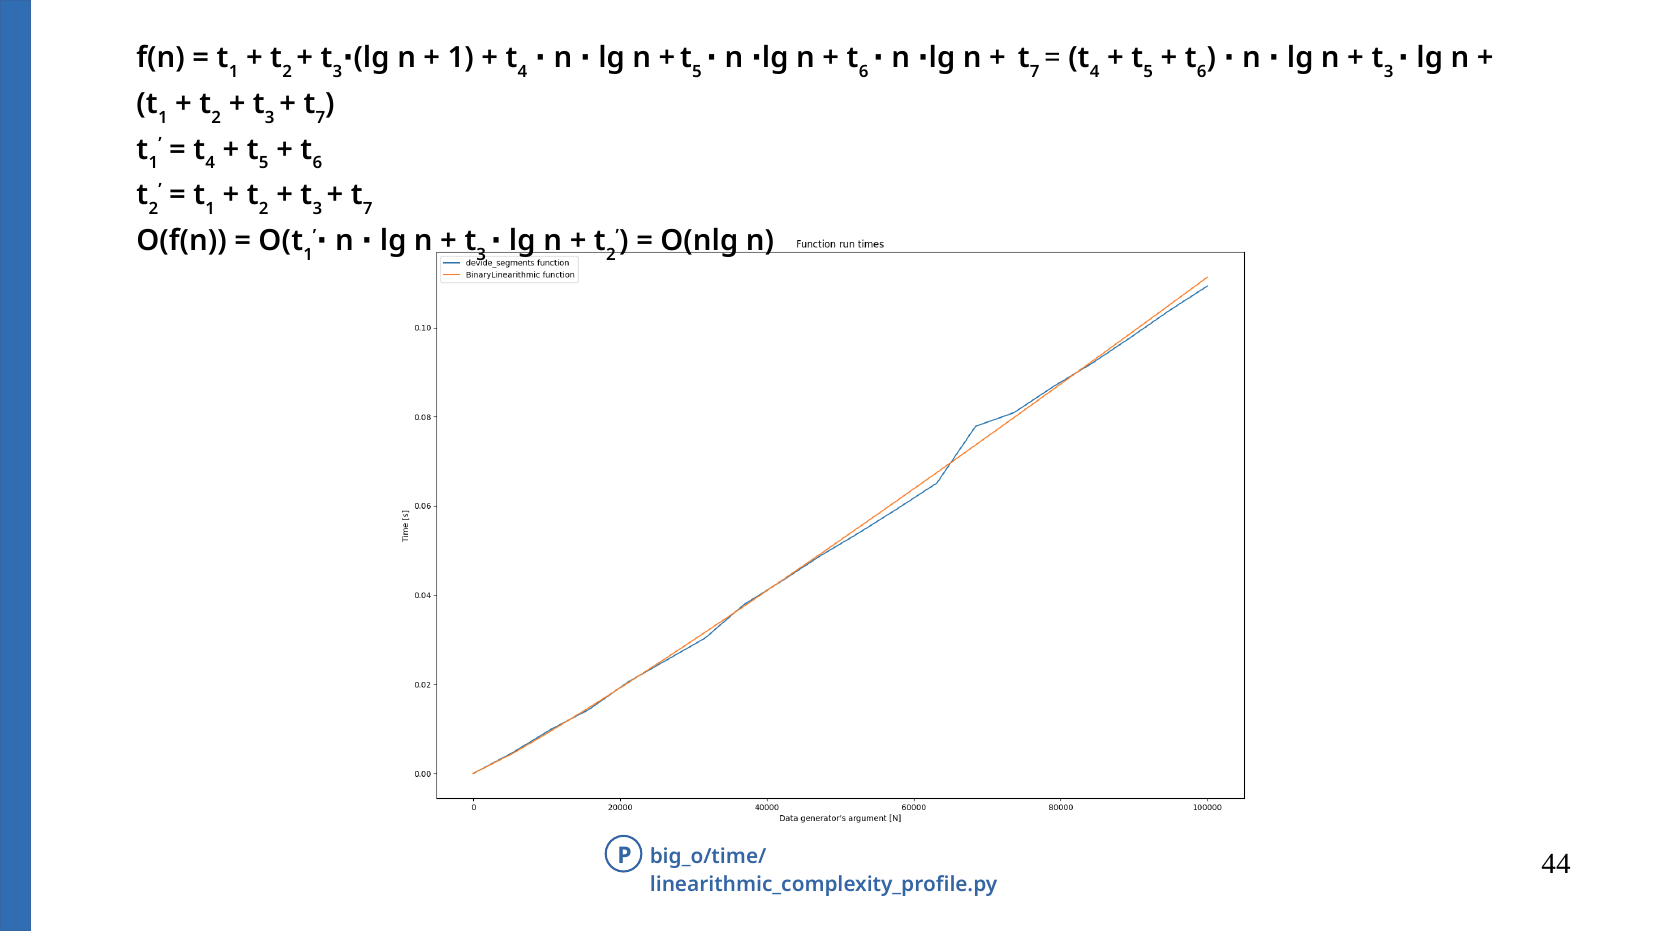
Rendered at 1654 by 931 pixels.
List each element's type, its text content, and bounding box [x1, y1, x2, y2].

picture [633, 868, 651, 876]
text_box f(n) = t1 + t2 + t3⋅(lg n + 1) + t4 ⋅ n ⋅ lg n + t5 ⋅ n ⋅lg n + t6 ⋅ n ⋅lg n + t7 = (t4 + t5 + t6) ⋅ n ⋅ lg n + t3 ⋅ lg n + (t1 + t2 + t3 + t7) t1’ = t4 + t5 + t6 t2’ = t1 + t2 + t3 + t7 O(f(n)) = O(t1’⋅ n ⋅ lg n + t3 ⋅ lg n + t2’) = O(nlg n) [121, 29, 1532, 216]
text_box [0, 0, 31, 931]
text_box big_o/time/linearithmic_complexity_profile.py [635, 833, 1099, 875]
picture [306, 216, 1348, 876]
text_box P [604, 831, 633, 879]
